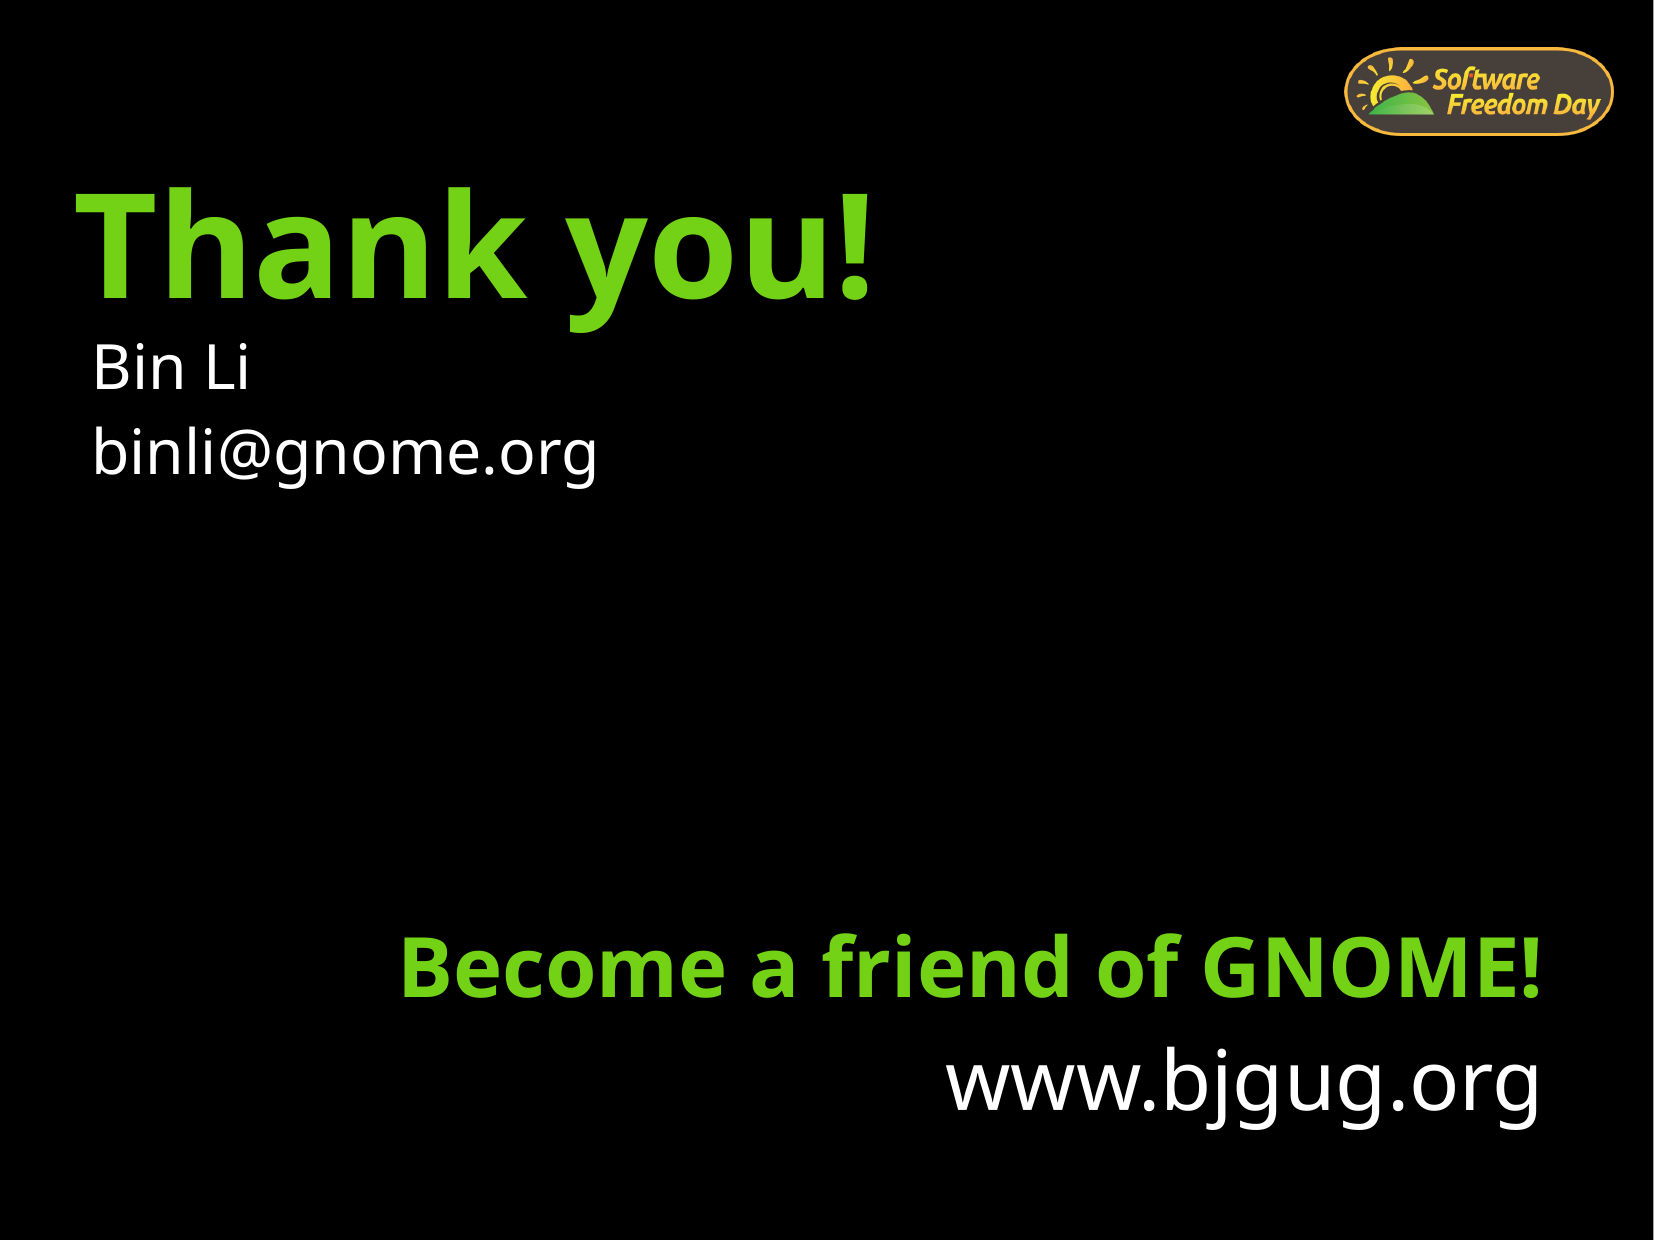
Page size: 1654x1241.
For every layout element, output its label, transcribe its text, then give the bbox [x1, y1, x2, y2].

text_box Thank you! [59, 147, 1506, 336]
text_box Become a friend of GNOME! www.bjgug.org [118, 874, 1560, 1170]
text_box Bin Li binli@gnome.org [76, 327, 1199, 488]
picture [1344, 47, 1614, 136]
